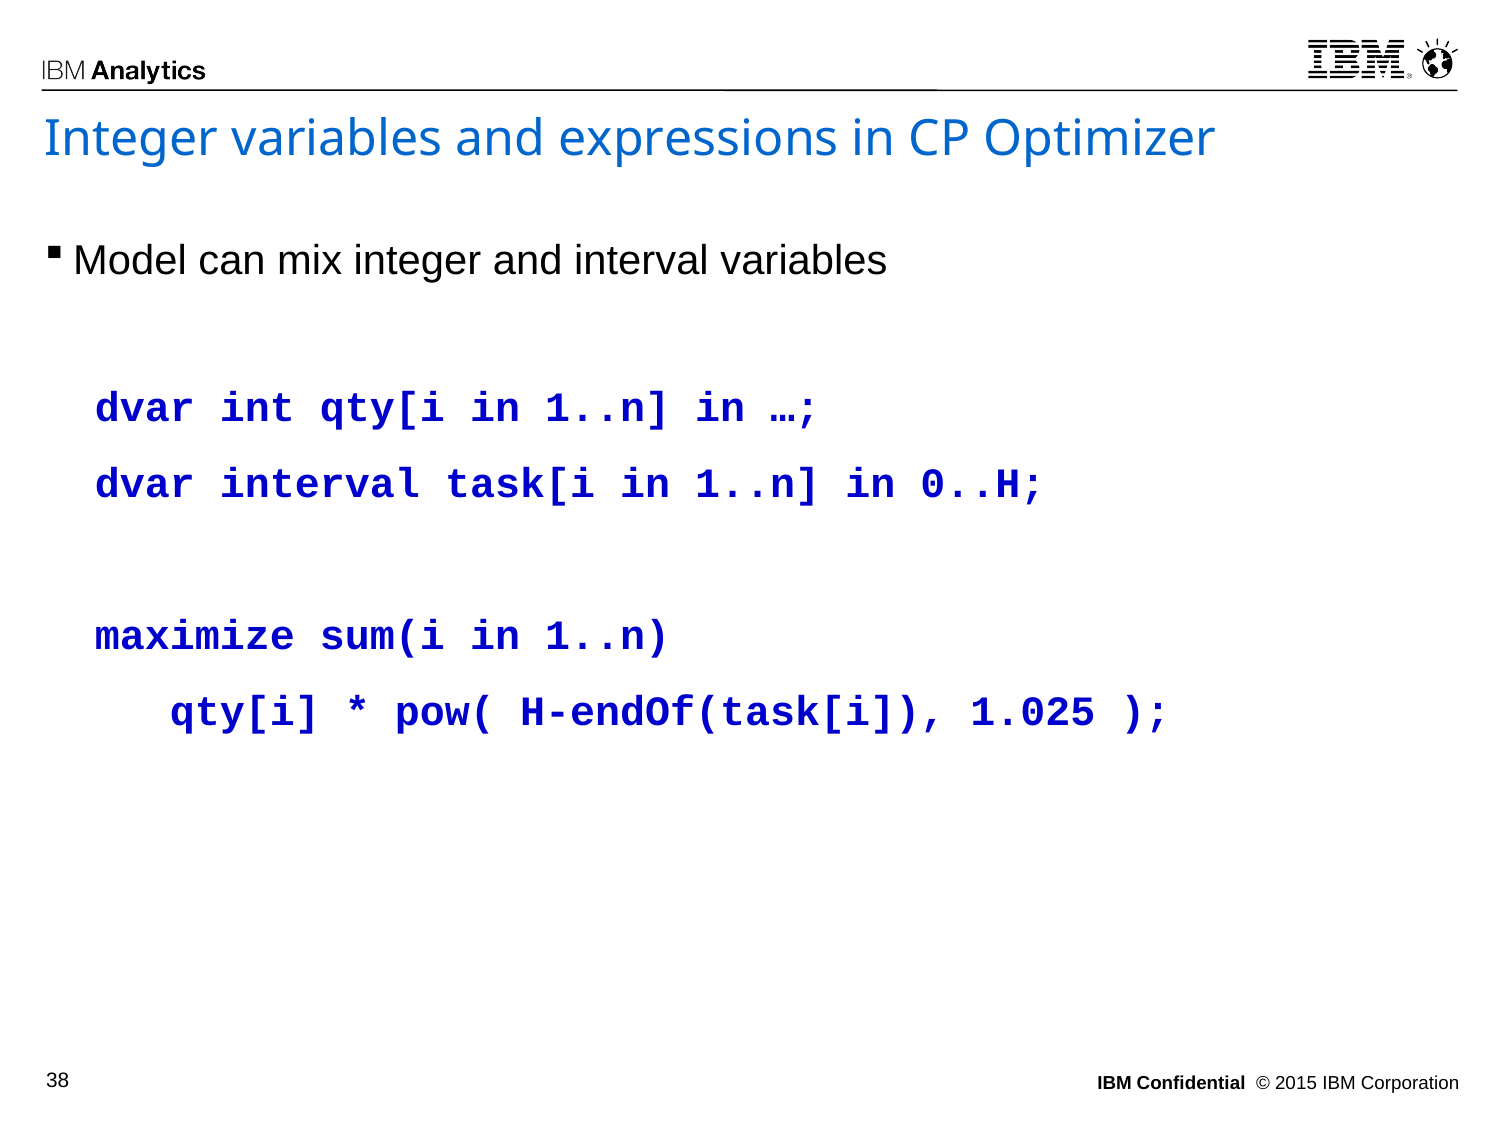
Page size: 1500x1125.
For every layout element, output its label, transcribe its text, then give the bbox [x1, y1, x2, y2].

title Integer variables and expressions in CP Optimizer [29, 97, 1500, 203]
picture [1294, 24, 1469, 91]
list Model can mix integer and interval variables dvar int qty[i in 1..n] in …; dvar interval task[i in 1..n] in 0..H; maximize sum(i in 1..n) qty[i] * pow( H-endOf(task[i]), 1.025 ); [29, 224, 1426, 1011]
picture [24, 42, 224, 99]
